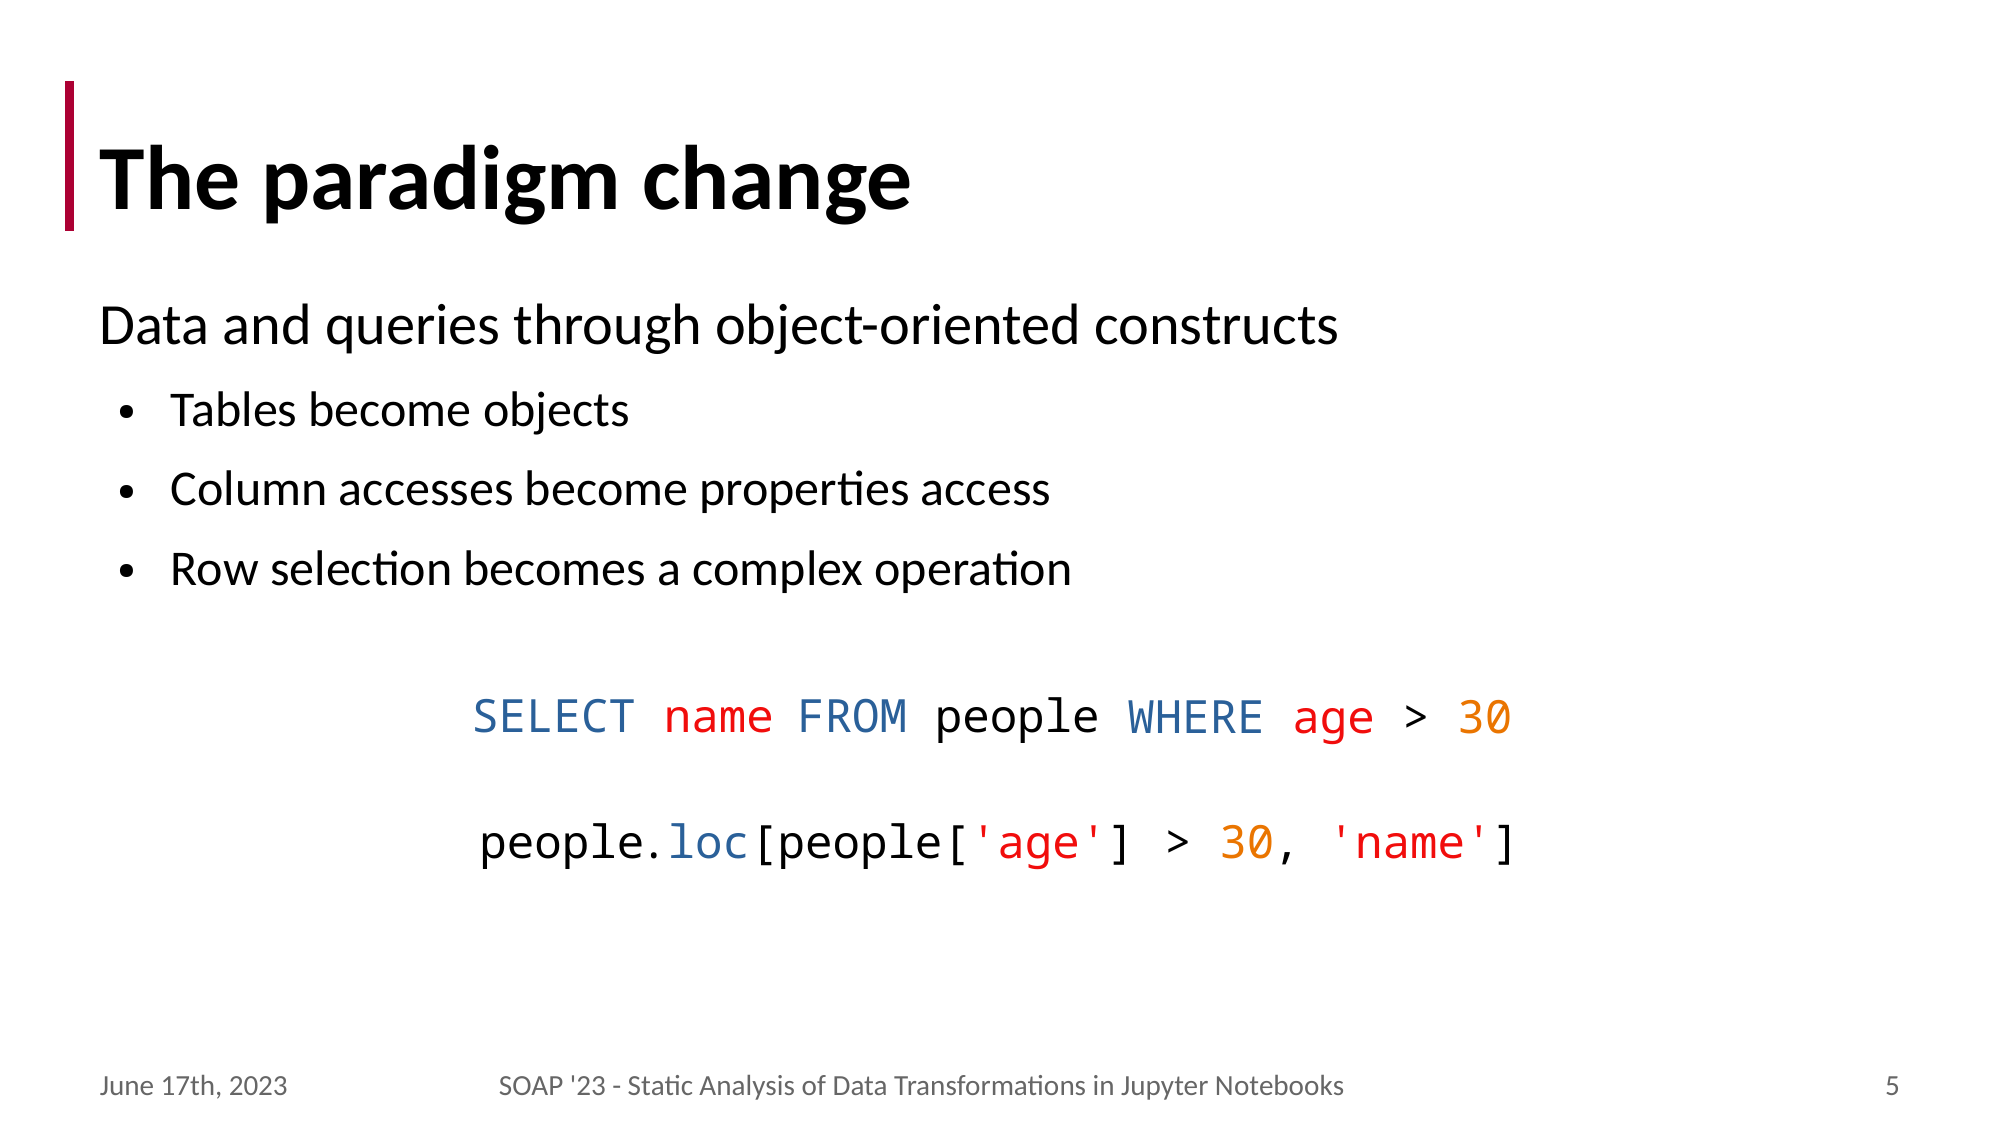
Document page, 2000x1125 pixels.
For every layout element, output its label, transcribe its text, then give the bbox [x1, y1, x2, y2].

text_box .loc[ , 'name'] [1293, 801, 1538, 886]
text_box FROM people [791, 676, 1117, 760]
text_box SELECT name [454, 676, 791, 760]
text_box .loc[ , 'name'] [661, 801, 754, 886]
title The paradigm change [99, 44, 1900, 233]
text_box people [463, 801, 661, 886]
text_box > 30 [1118, 801, 1293, 886]
list Data and queries through object-oriented constructs Tables become objects Column accesses become properties access Row selection becomes a complex operation [99, 300, 1900, 1027]
text_box WHERE age > 30 [1103, 677, 1537, 761]
text_box people['age'] [754, 801, 1118, 886]
